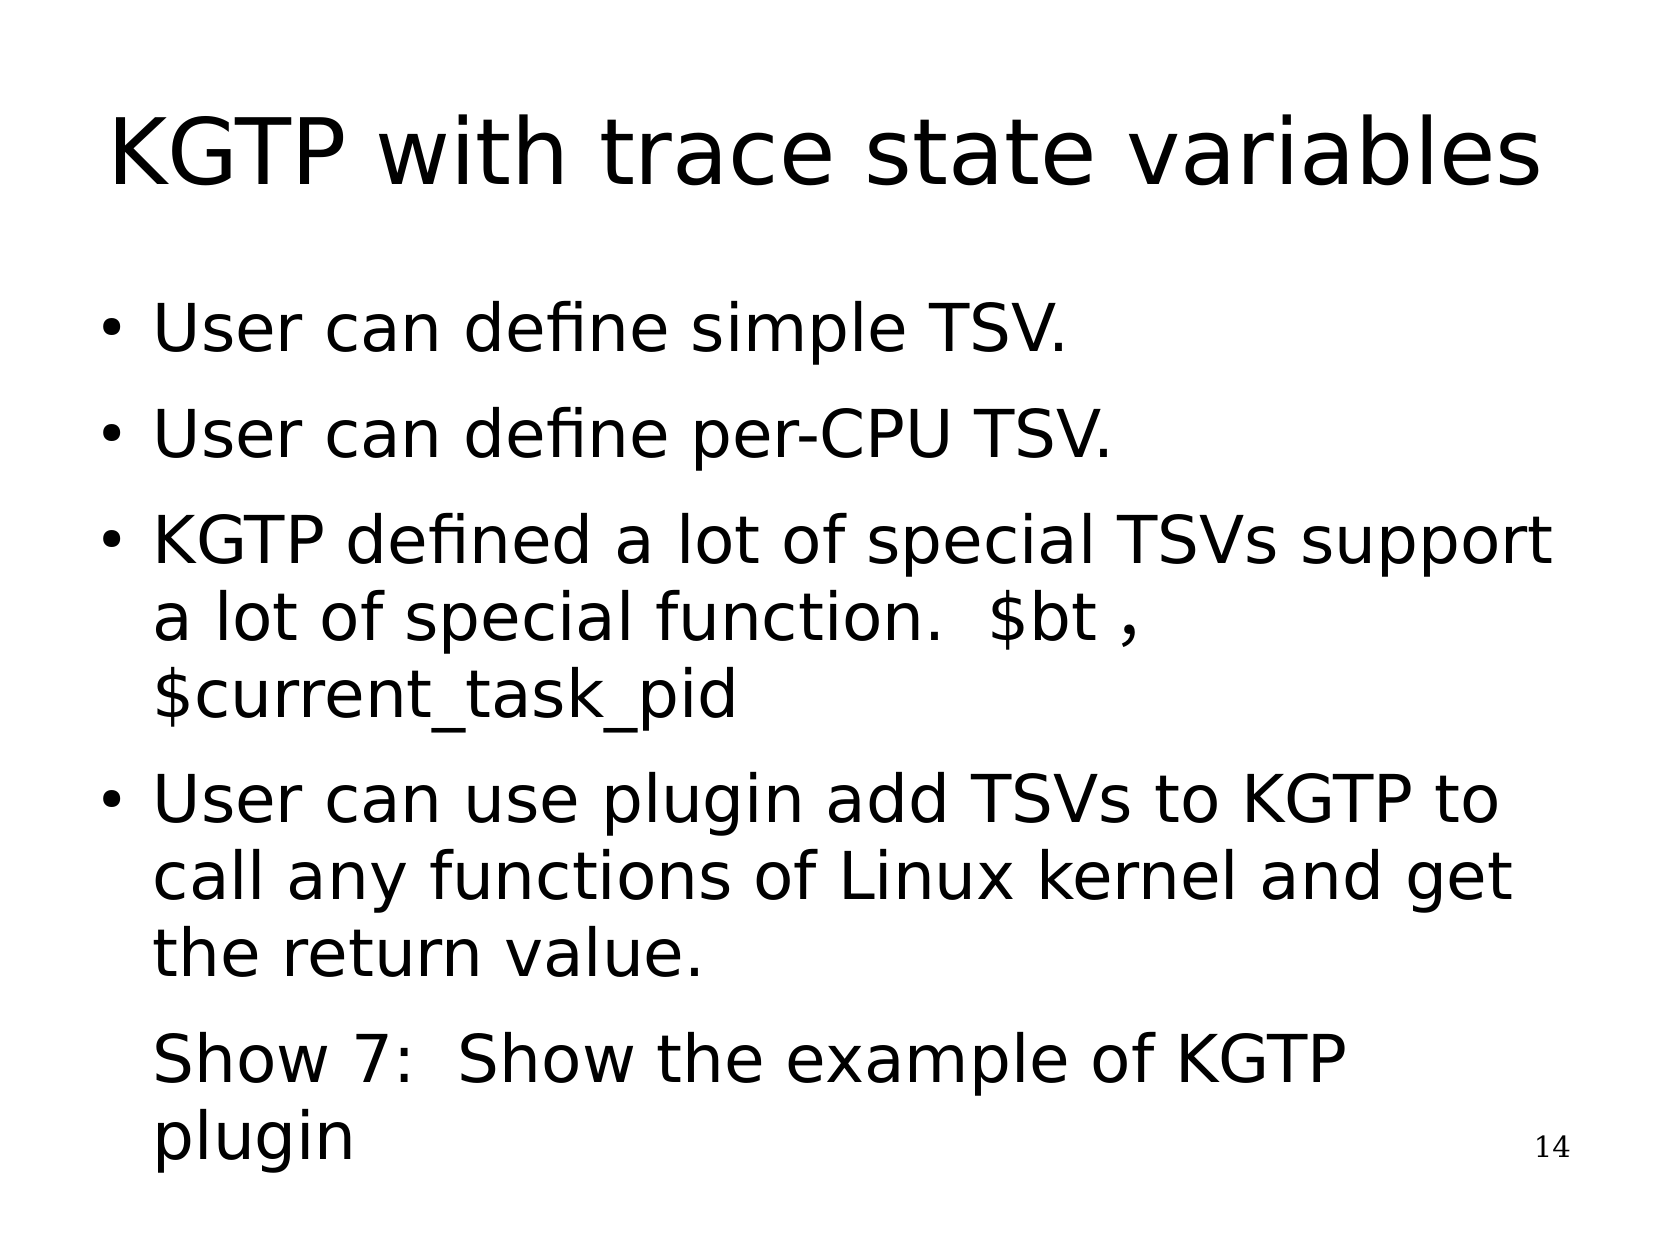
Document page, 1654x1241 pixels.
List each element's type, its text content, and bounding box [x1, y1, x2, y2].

title KGTP with trace state variables [82, 49, 1571, 257]
list User can define simple TSV. User can define per-CPU TSV. KGTP defined a lot of special TSVs support a lot of special function. $bt，$current_task_pid User can use plugin add TSVs to KGTP to call any functions of Linux kernel and get the return value. Show 7: Show the example of KGTP plugin [82, 290, 1571, 1182]
